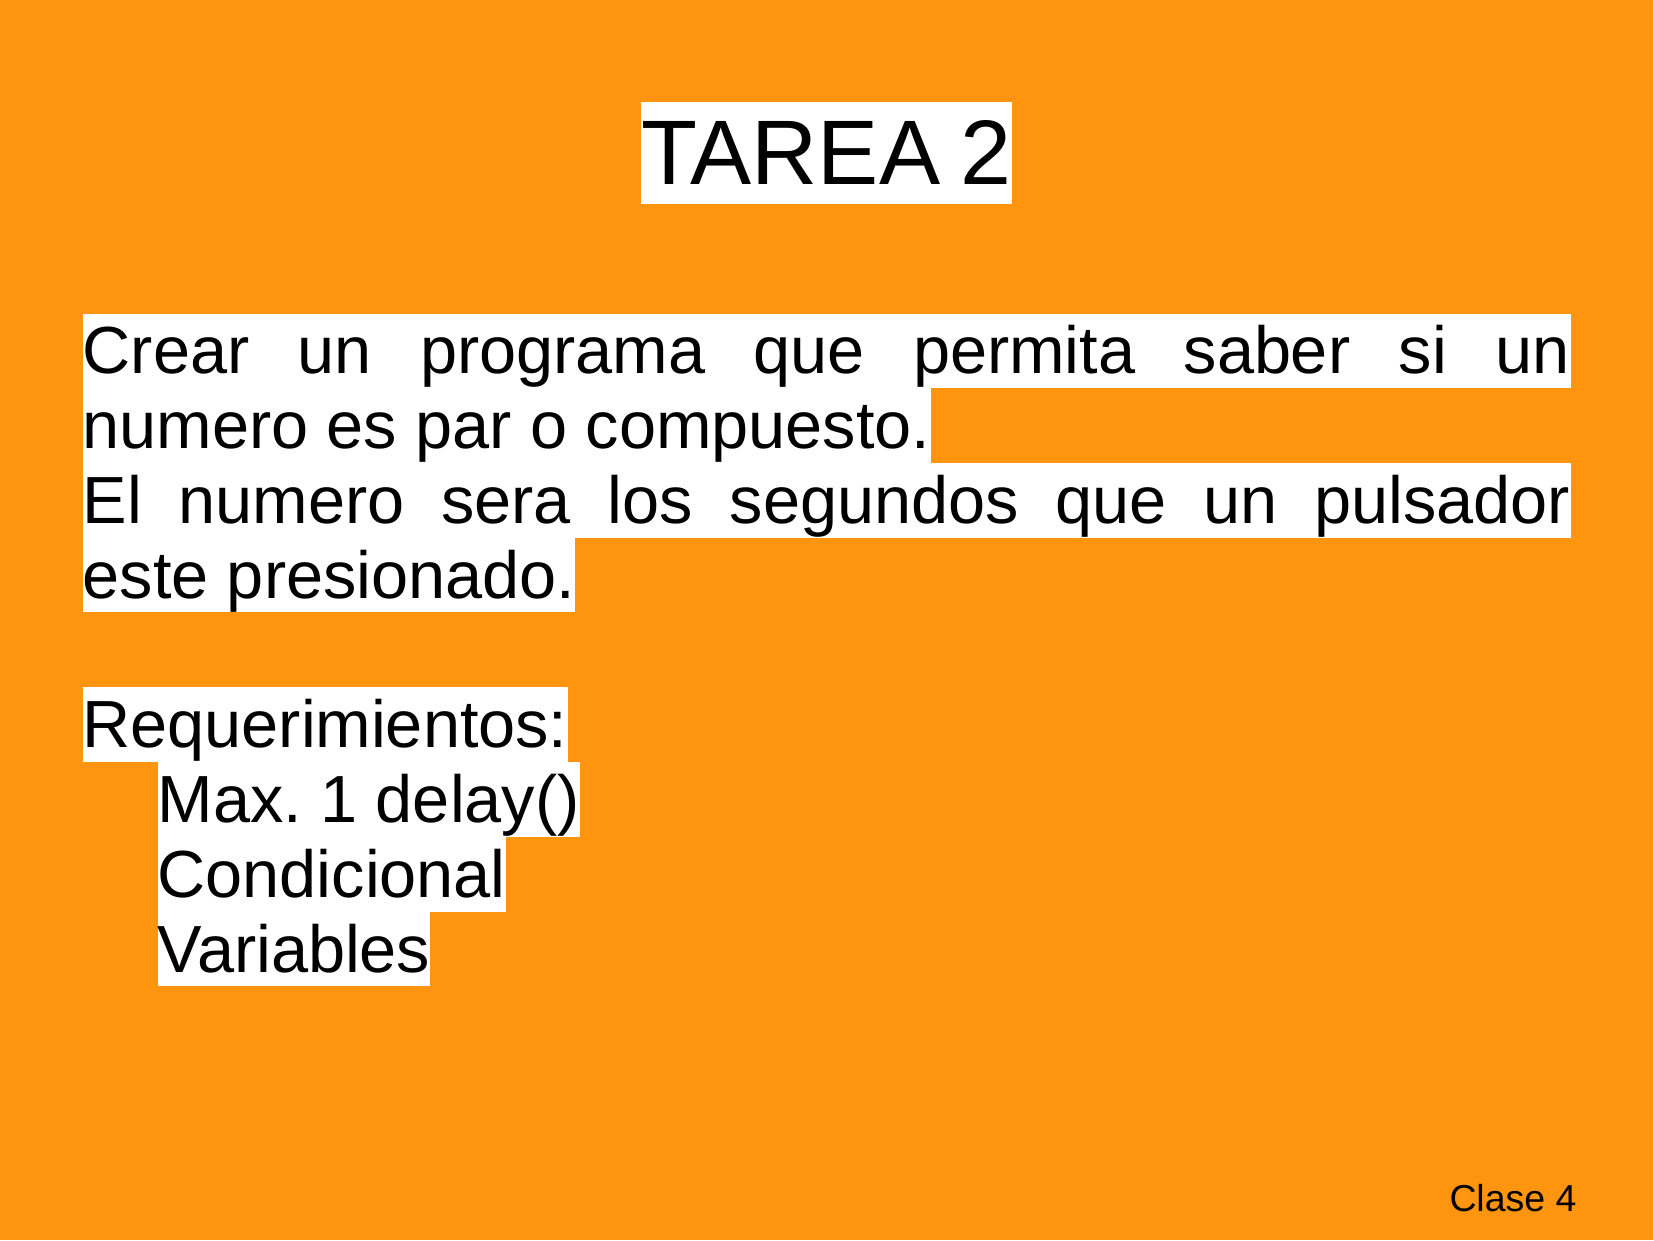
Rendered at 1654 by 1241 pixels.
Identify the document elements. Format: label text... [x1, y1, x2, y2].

title TAREA 2 [82, 49, 1571, 257]
text_box Clase 4 [1434, 1170, 1592, 1227]
subtitle Crear un programa que permita saber si un numero es par o compuesto. El numero sera los segundos que un pulsador este presionado. Requerimientos: Max. 1 delay() Condicional Variables [82, 290, 1571, 1010]
